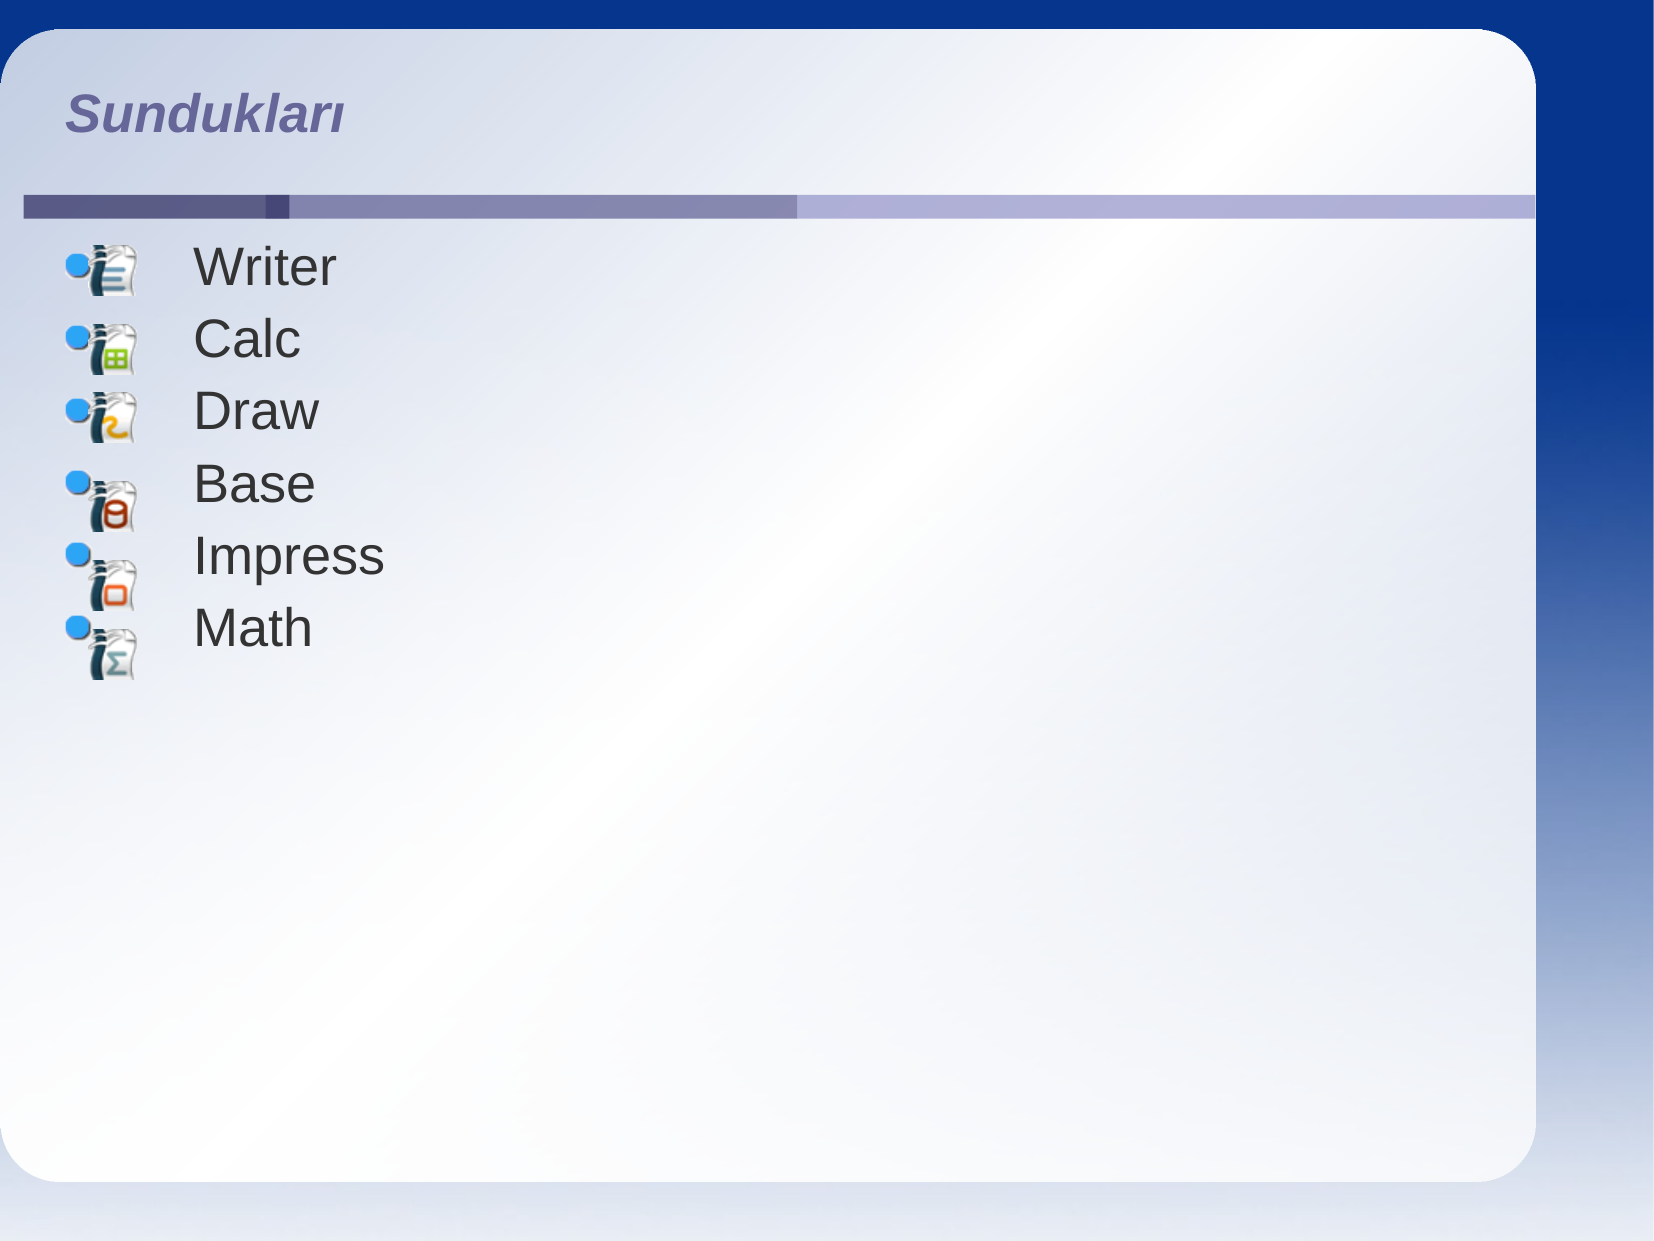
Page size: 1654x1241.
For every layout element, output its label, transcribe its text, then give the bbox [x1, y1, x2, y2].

picture [88, 392, 139, 443]
picture [88, 629, 139, 680]
picture [88, 560, 139, 611]
picture [88, 324, 139, 375]
picture [88, 481, 139, 532]
picture [0, 0, 1654, 1241]
title Sundukları [29, 49, 1506, 178]
list Writer Calc Draw Base Impress Math [29, 236, 1506, 1152]
picture [88, 245, 139, 296]
